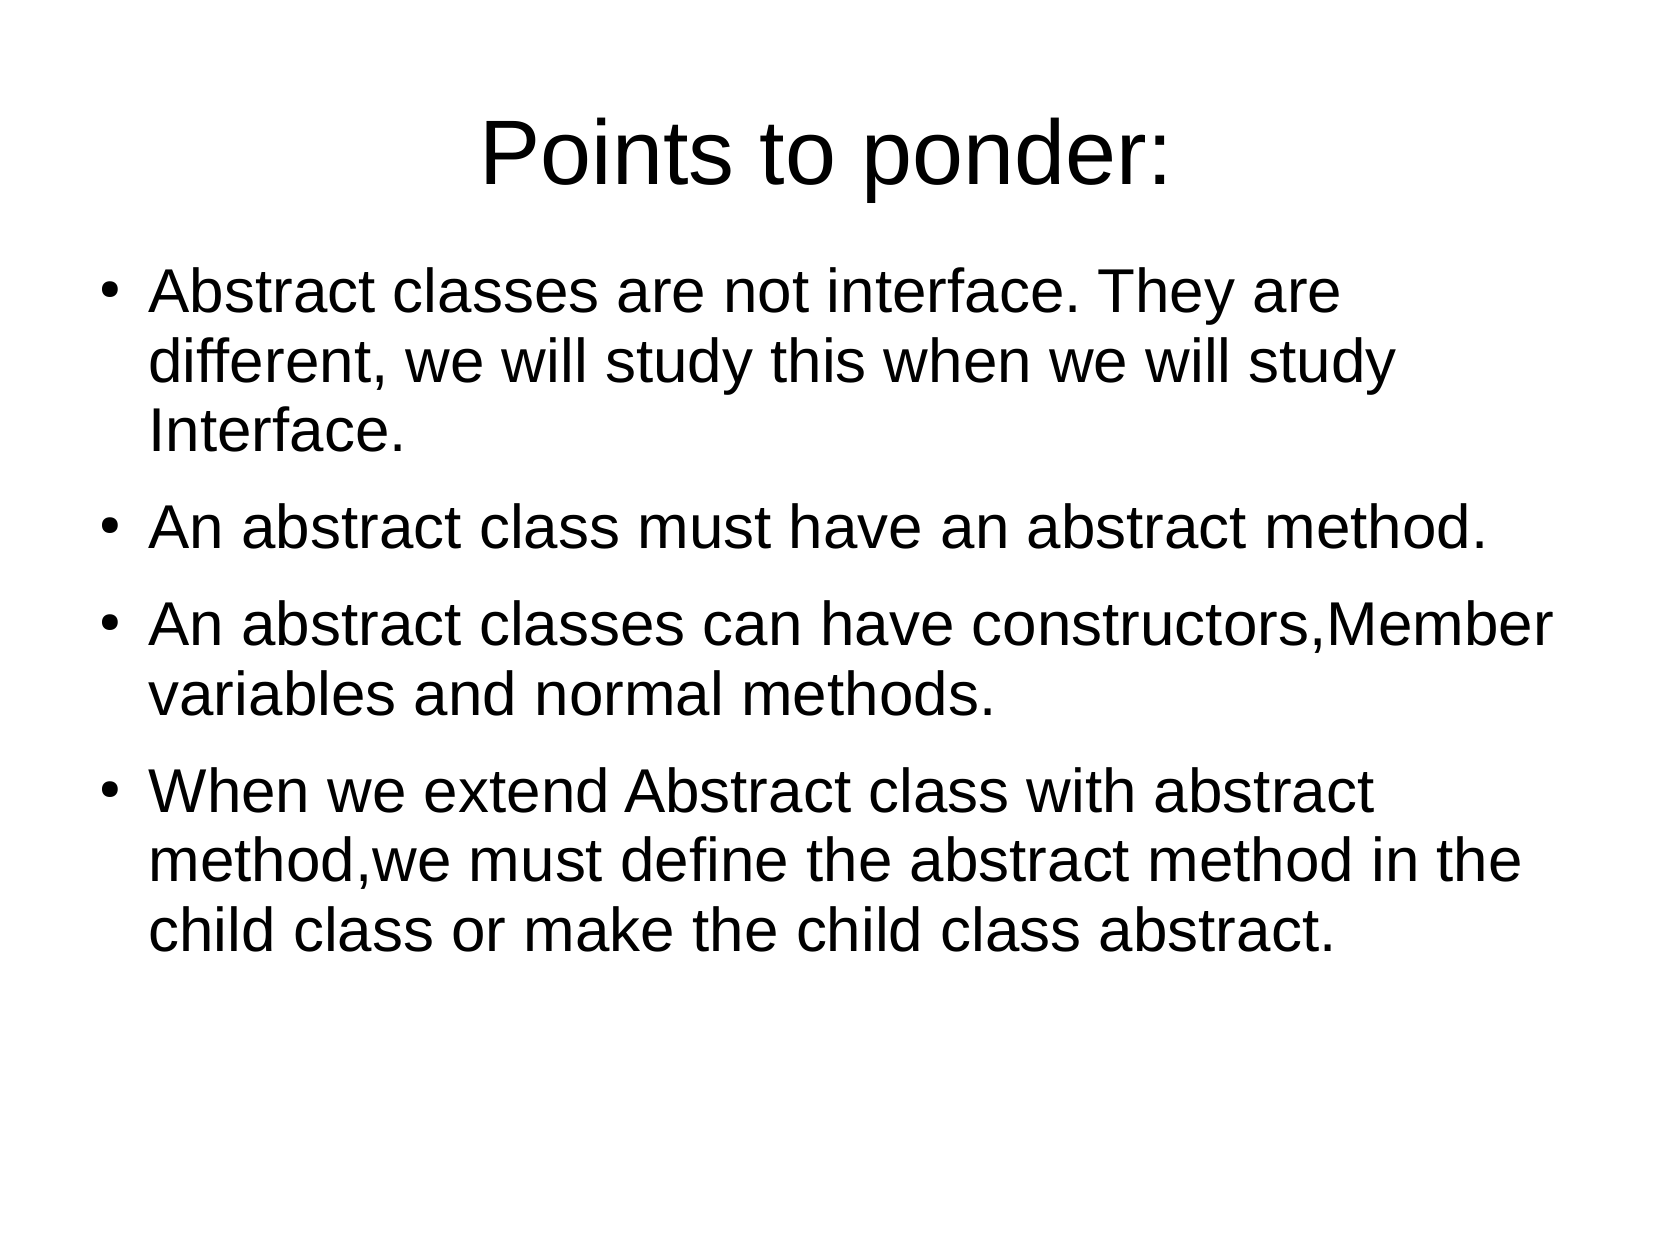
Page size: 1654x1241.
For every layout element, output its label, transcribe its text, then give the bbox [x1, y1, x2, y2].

title Points to ponder: [82, 49, 1571, 256]
list Abstract classes are not interface. They are different, we will study this when we will study Interface. An abstract class must have an abstract method. An abstract classes can have constructors,Member variables and normal methods. When we extend Abstract class with abstract method,we must define the abstract method in the child class or make the child class abstract. [82, 256, 1571, 976]
